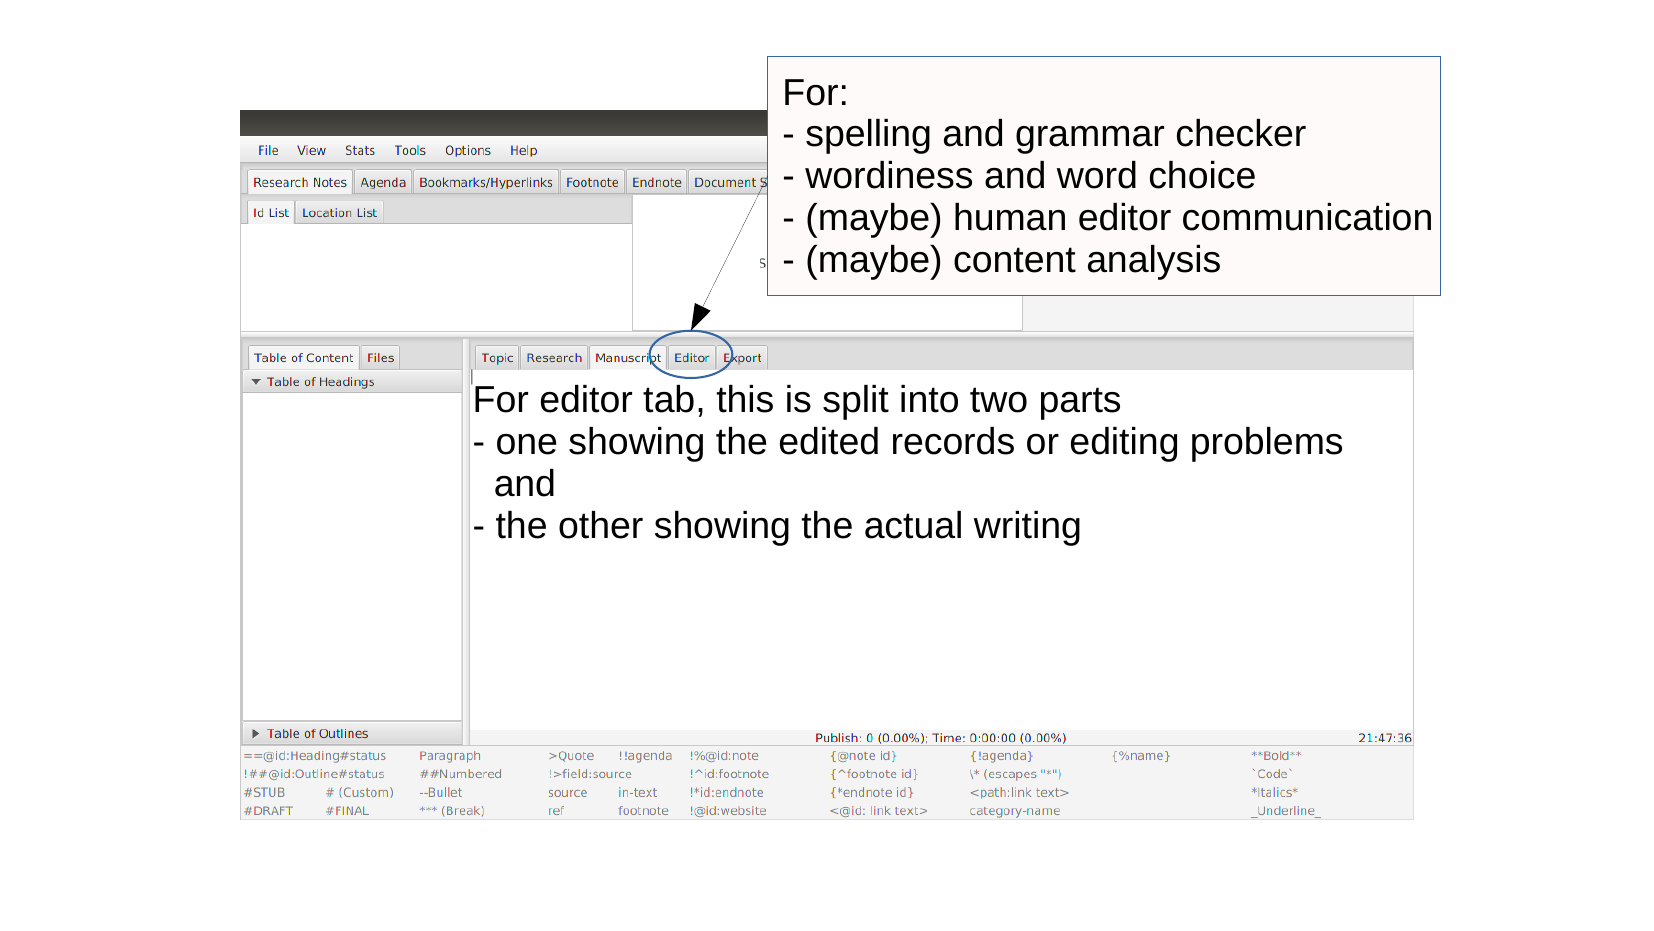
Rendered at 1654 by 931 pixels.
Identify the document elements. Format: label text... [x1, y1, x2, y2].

picture [651, 332, 731, 371]
text_box For: - spelling and grammar checker - wordiness and word choice - (maybe) human editor communication - (maybe) content analysis [767, 56, 1441, 296]
picture [240, 110, 1414, 820]
text_box For editor tab, this is split into two parts - one showing the edited records or editing problems and - the other showing the actual writing [457, 371, 1418, 567]
picture [694, 180, 1414, 371]
